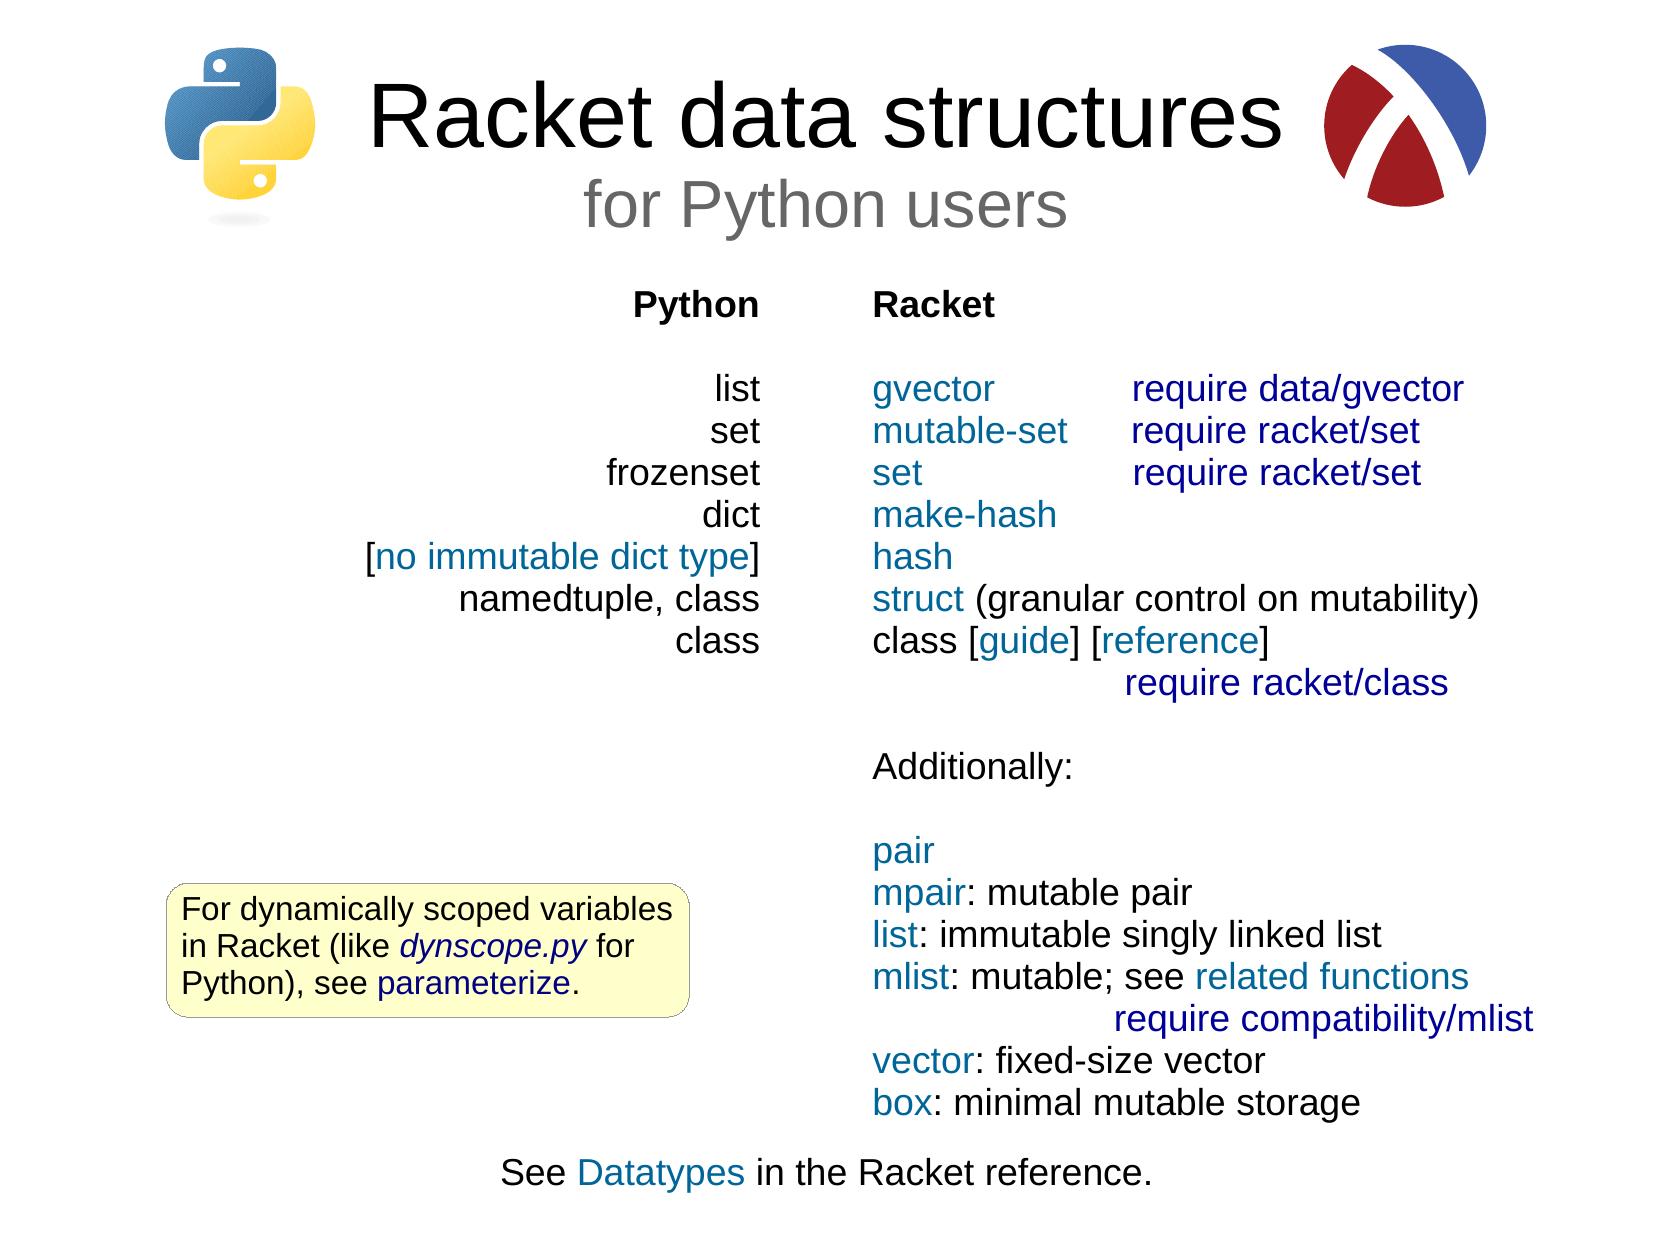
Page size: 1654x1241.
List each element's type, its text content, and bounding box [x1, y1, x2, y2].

text_box For dynamically scoped variables in Racket (like dynscope.py for Python), see parameterize. [166, 883, 689, 1011]
text_box See Datatypes in the Racket reference. [485, 1143, 1169, 1201]
text_box [173, 1011, 683, 1018]
title Racket data structures for Python users [82, 49, 1571, 257]
text_box Python list set frozenset dict [no immutable dict type] namedtuple, class class [82, 275, 775, 882]
picture [164, 47, 326, 242]
picture [1323, 43, 1488, 208]
text_box Racket gvector require data/gvector mutable-set require racket/set set require racket/set make-hash hash struct (granular control on mutability) class [guide] [reference] require racket/class Additionally: pair mpair: mutable pair list: immutable singly linked list mlist: mutable; see related functions require compatibility/mlist vector: fixed-size vector box: minimal mutable storage [857, 276, 1558, 1131]
